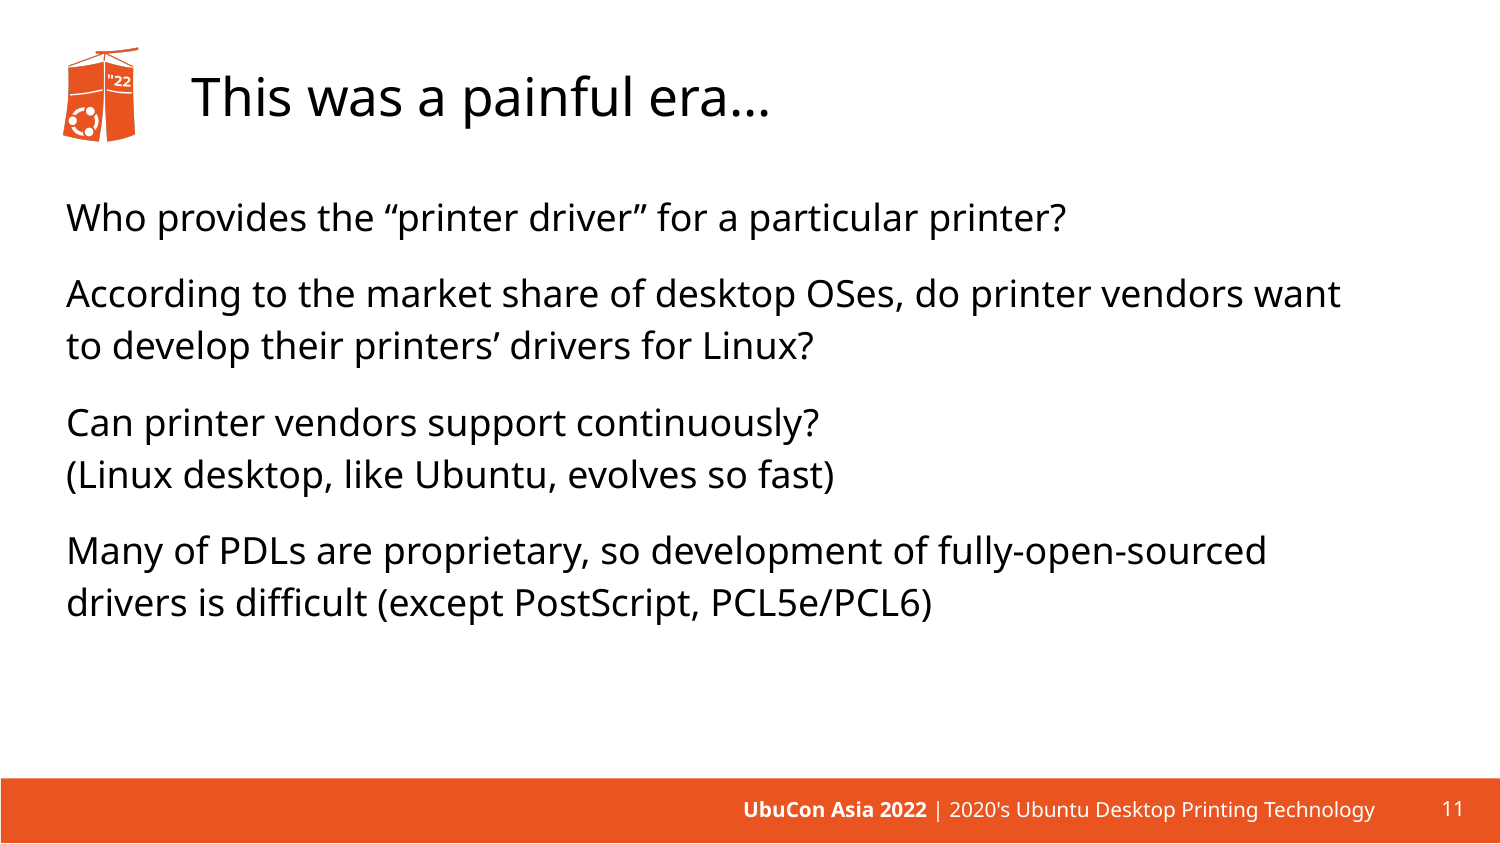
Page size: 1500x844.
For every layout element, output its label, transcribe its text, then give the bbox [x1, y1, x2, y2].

text_box [0, 778, 1500, 843]
picture [51, 47, 146, 142]
text_box UbuCon Asia 2022 | 2020's Ubuntu Desktop Printing Technology [345, 781, 1390, 837]
slide_number <number> [1389, 777, 1480, 842]
title This was a painful era... [176, 48, 1449, 142]
list Who provides the “printer driver” for a particular printer? According to the market share of desktop OSes, do printer vendors want to develop their printers’ drivers for Linux? Can printer vendors support continuously? (Linux desktop, like Ubuntu, evolves so fast) Many of PDLs are proprietary, so development of fully-open-sourced drivers is difficult (except PostScript, PCL5e/PCL6) [51, 172, 1390, 750]
